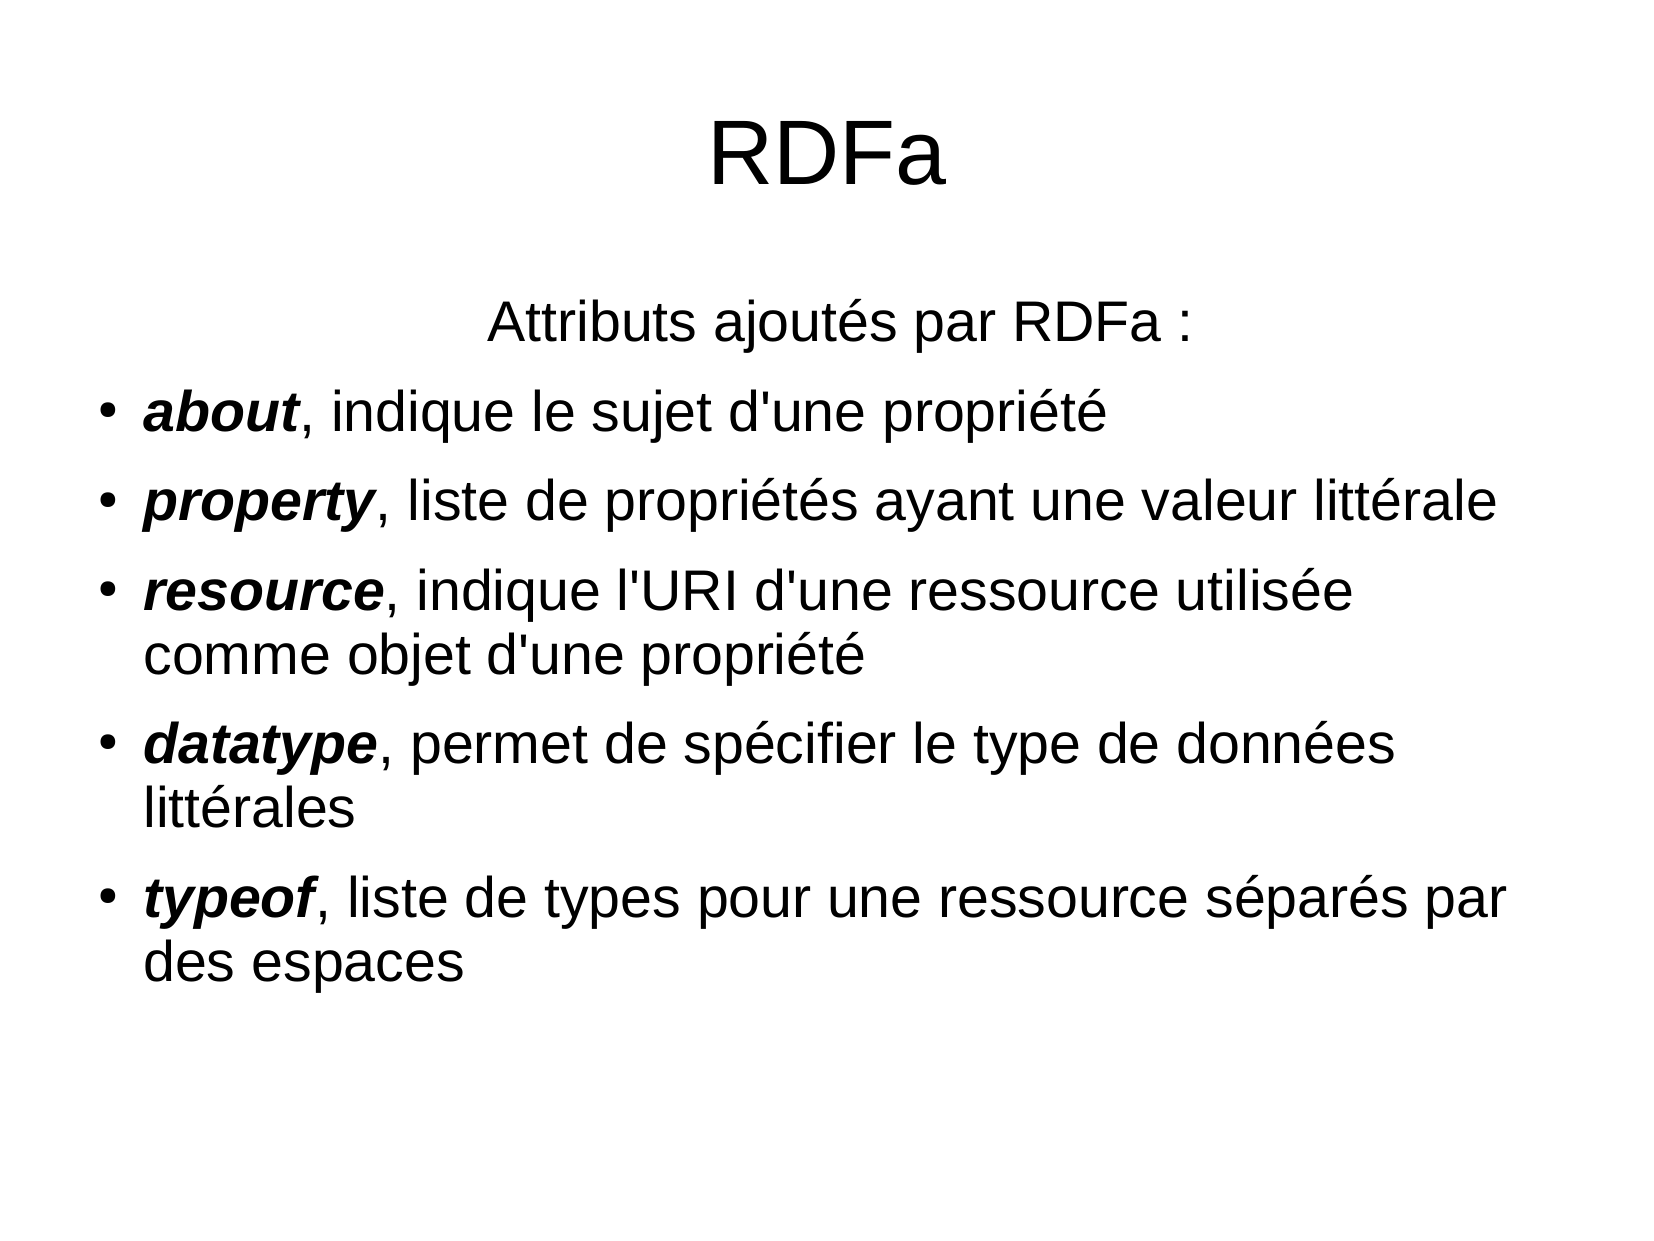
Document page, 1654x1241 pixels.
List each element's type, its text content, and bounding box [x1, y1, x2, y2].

list Attributs ajoutés par RDFa : about, indique le sujet d'une propriété property, liste de propriétés ayant une valeur littérale resource, indique l'URI d'une ressource utilisée comme objet d'une propriété datatype, permet de spécifier le type de données littérales typeof, liste de types pour une ressource séparés par des espaces [82, 290, 1538, 1010]
title RDFa [82, 49, 1571, 257]
